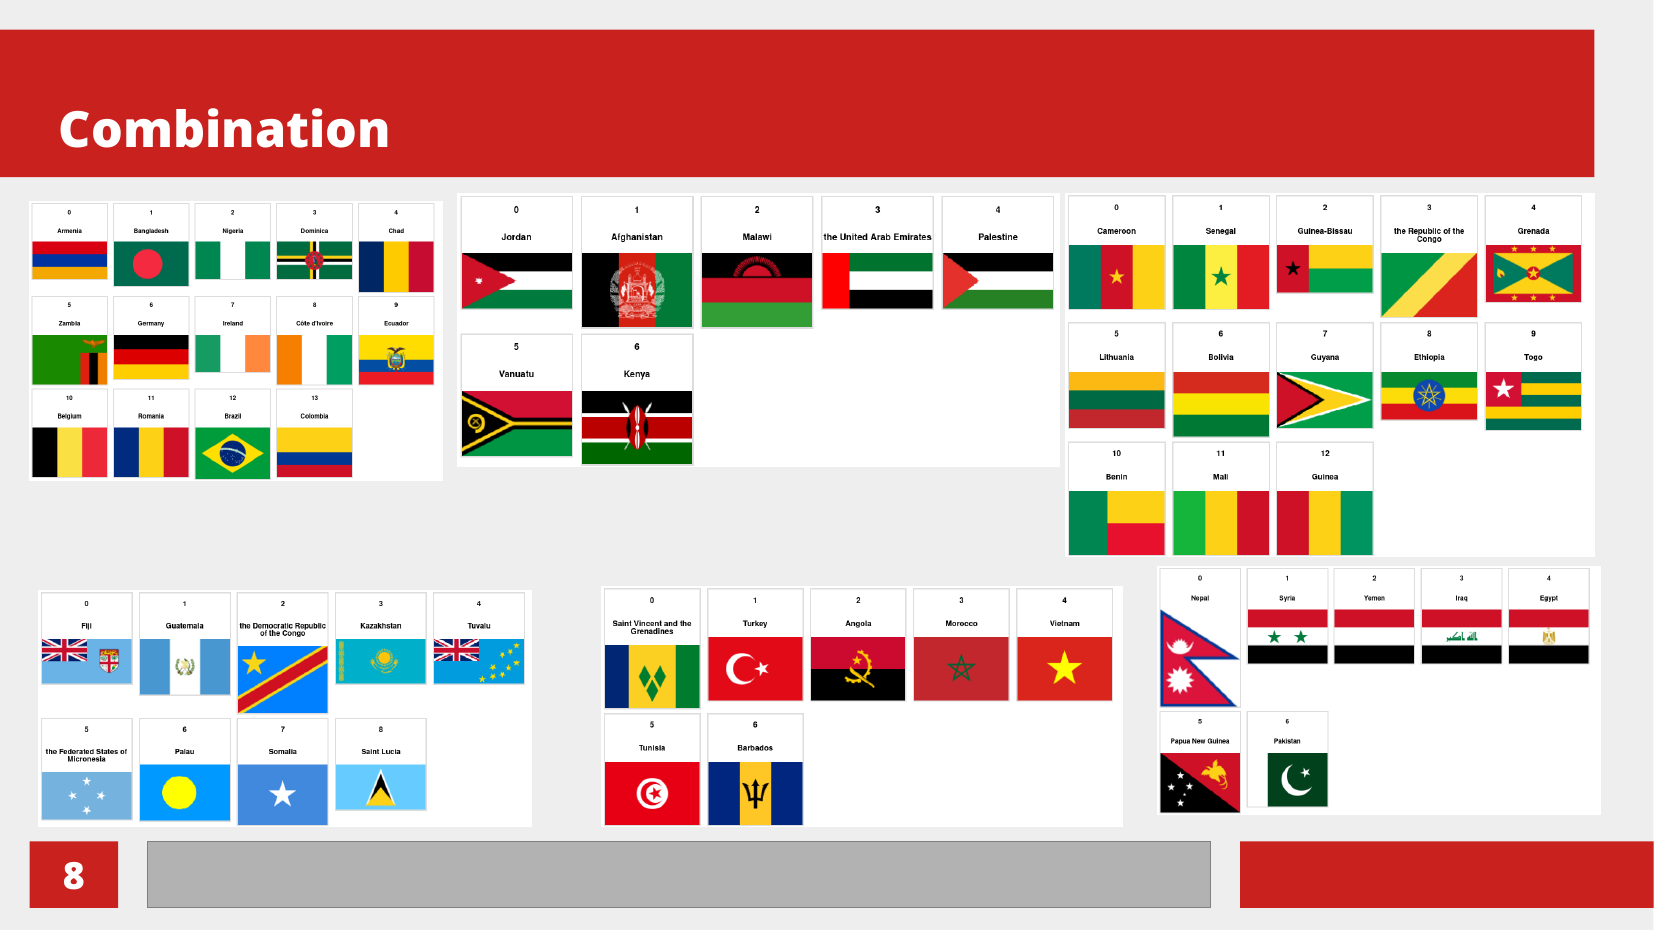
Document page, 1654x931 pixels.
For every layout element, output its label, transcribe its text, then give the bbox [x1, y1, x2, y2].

picture [1065, 193, 1595, 557]
title Combination [59, 44, 1595, 163]
picture [1157, 566, 1601, 815]
picture [38, 590, 532, 827]
picture [457, 193, 1060, 467]
picture [601, 586, 1123, 827]
picture [29, 201, 443, 482]
